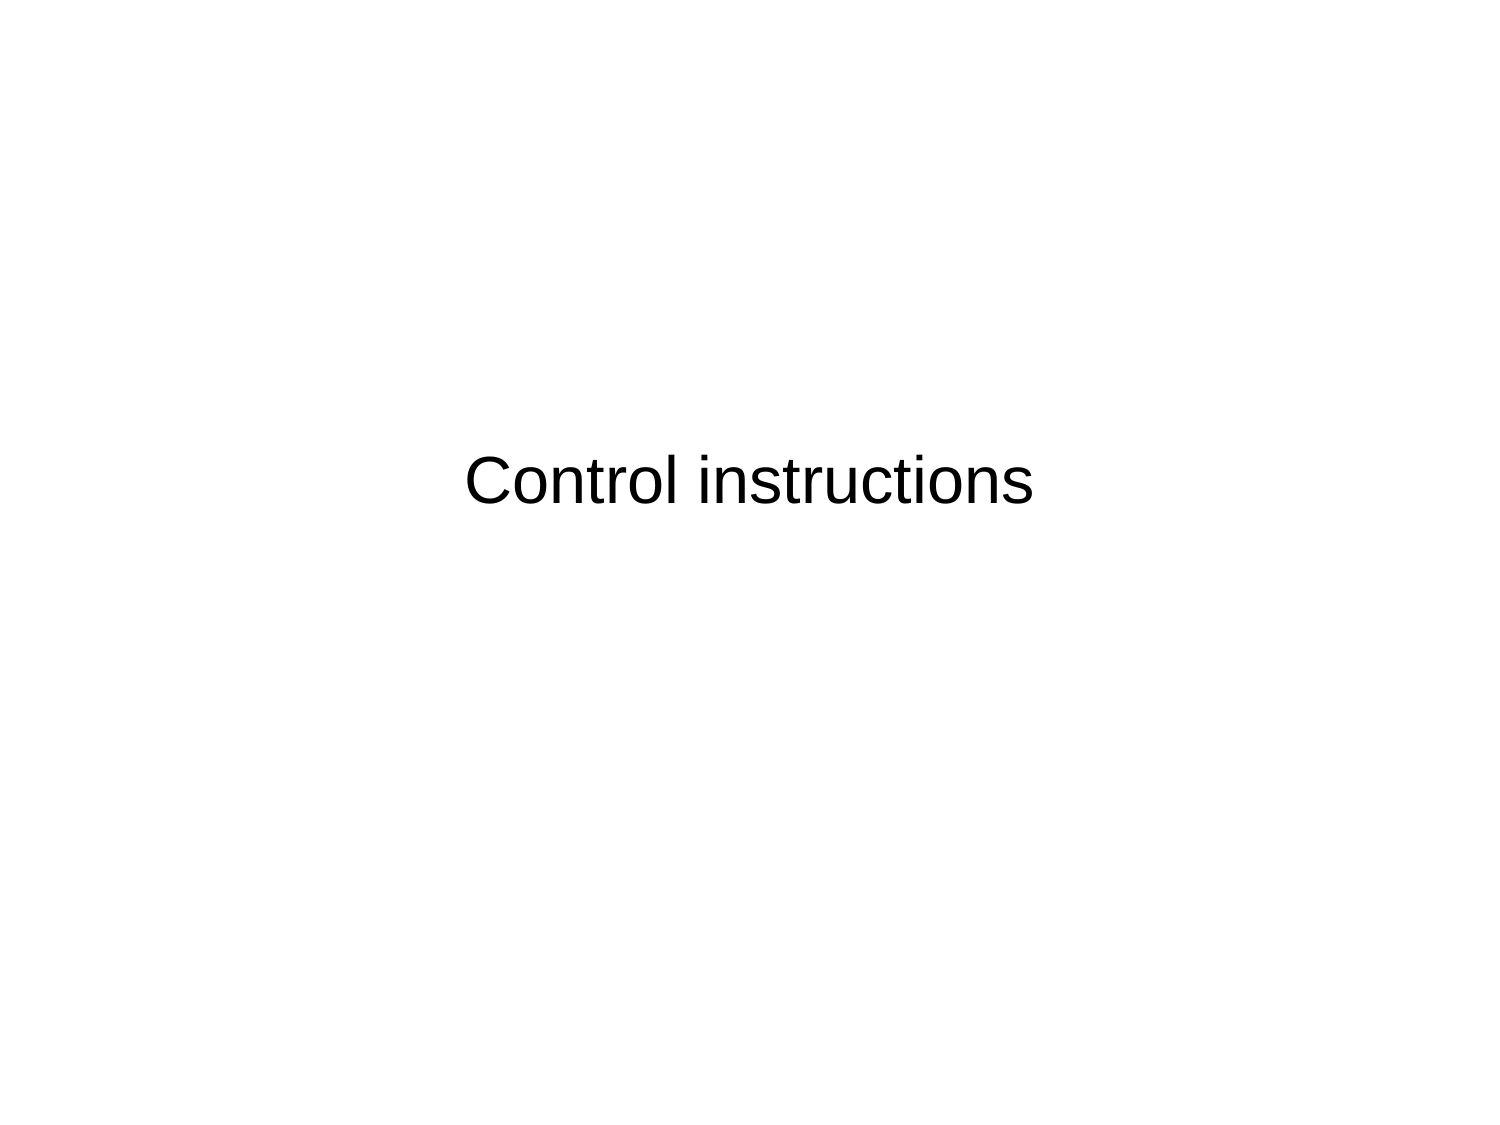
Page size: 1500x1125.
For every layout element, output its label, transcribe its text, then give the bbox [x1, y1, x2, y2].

subtitle Control instructions [75, 44, 1425, 916]
